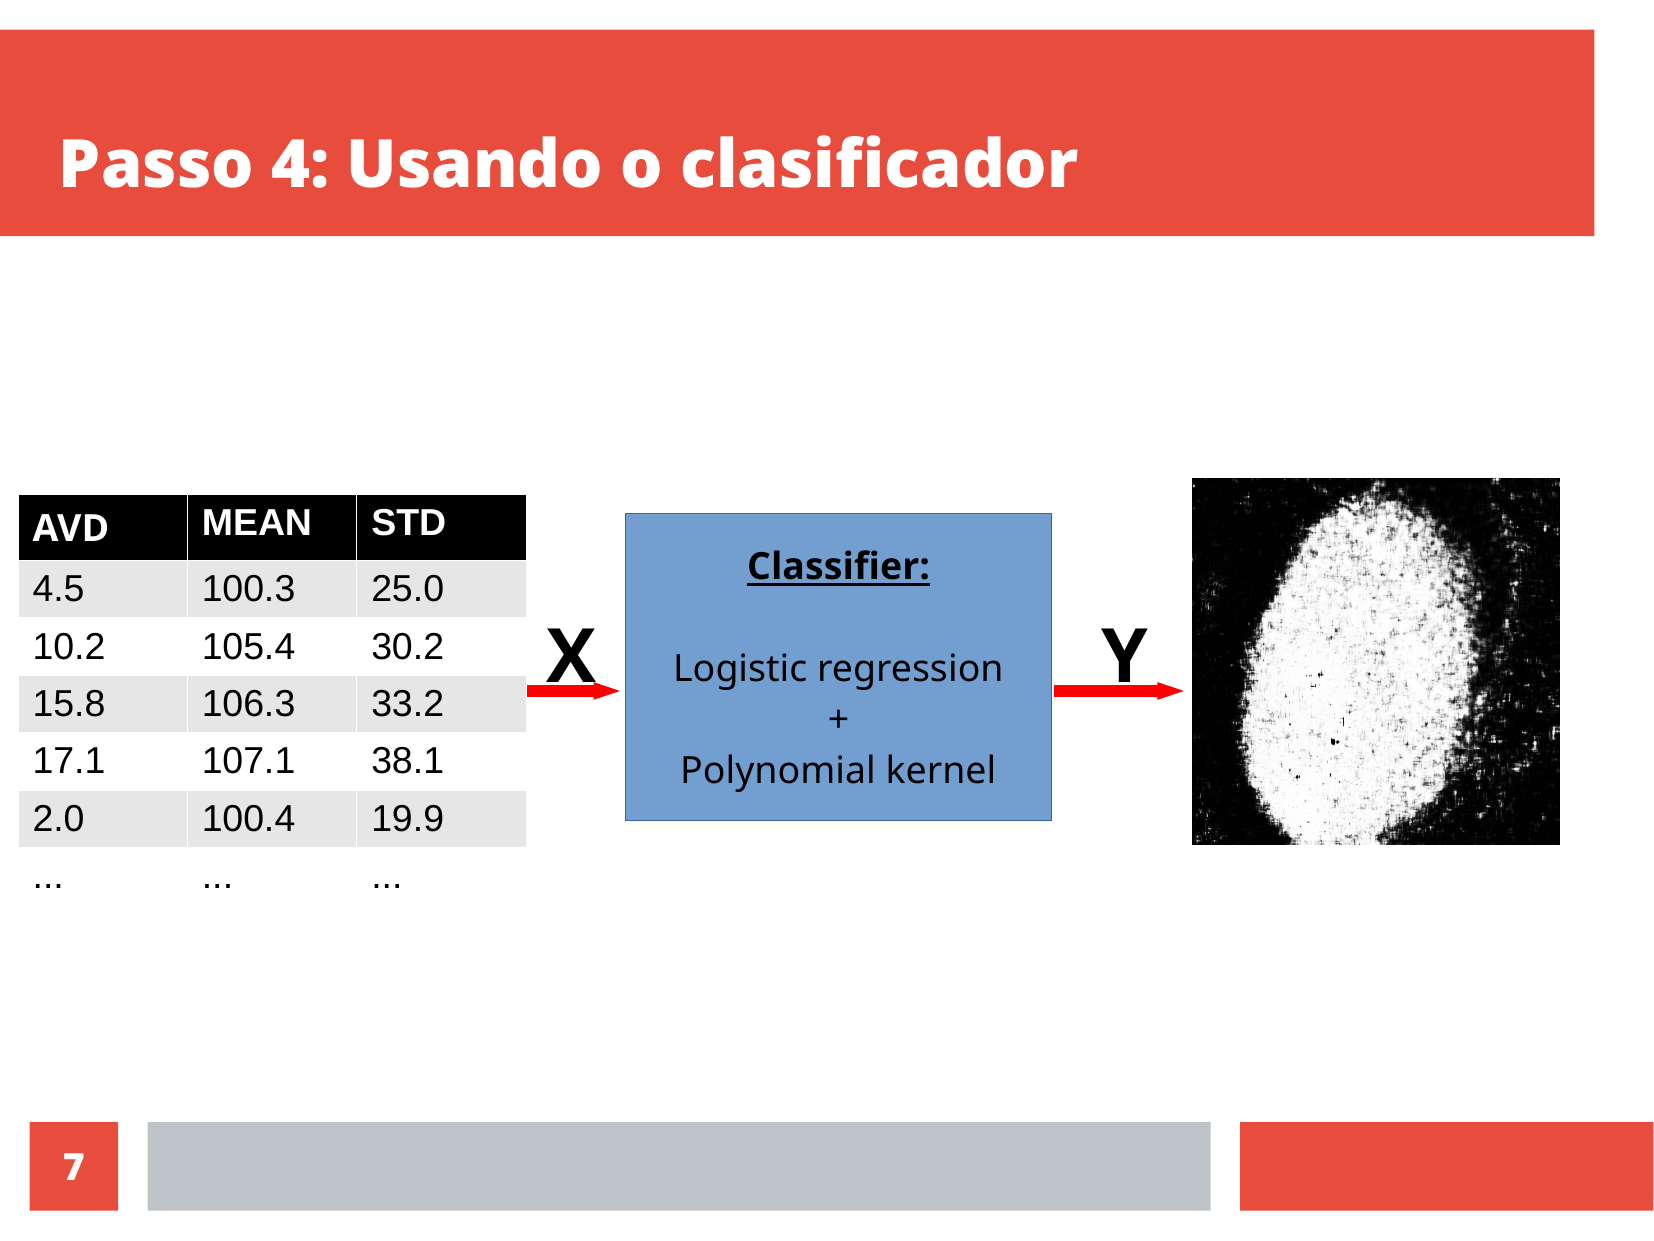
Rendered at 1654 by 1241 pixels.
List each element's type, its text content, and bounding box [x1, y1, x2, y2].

table_header MEAN [188, 495, 356, 560]
table_header STD [357, 495, 526, 560]
table_cell ... [188, 848, 356, 904]
table_header AVD [19, 495, 187, 560]
text_box Y [1086, 594, 1171, 697]
table_cell 4.5 [19, 561, 187, 617]
table_cell 106.3 [188, 676, 356, 732]
table_cell 2.0 [19, 791, 187, 847]
table_cell 17.1 [19, 733, 187, 790]
text_box X [531, 594, 619, 697]
table_cell 105.4 [188, 618, 356, 675]
table_cell 100.4 [188, 791, 356, 847]
table_cell 33.2 [357, 676, 526, 732]
table_cell 100.3 [188, 561, 356, 617]
picture [1192, 478, 1560, 845]
table_cell 15.8 [19, 676, 187, 732]
table_cell 10.2 [19, 618, 187, 675]
table_cell 107.1 [188, 733, 356, 790]
table_cell ... [19, 848, 187, 904]
table_cell 38.1 [357, 733, 526, 790]
table_cell 25.0 [357, 561, 526, 617]
title Passo 4: Usando o clasificador [59, 59, 1595, 207]
table_cell 30.2 [357, 618, 526, 675]
table_cell 19.9 [357, 791, 526, 847]
table_cell ... [357, 848, 526, 904]
text_box Classifier: Logistic regression + Polynomial kernel [625, 513, 1052, 821]
